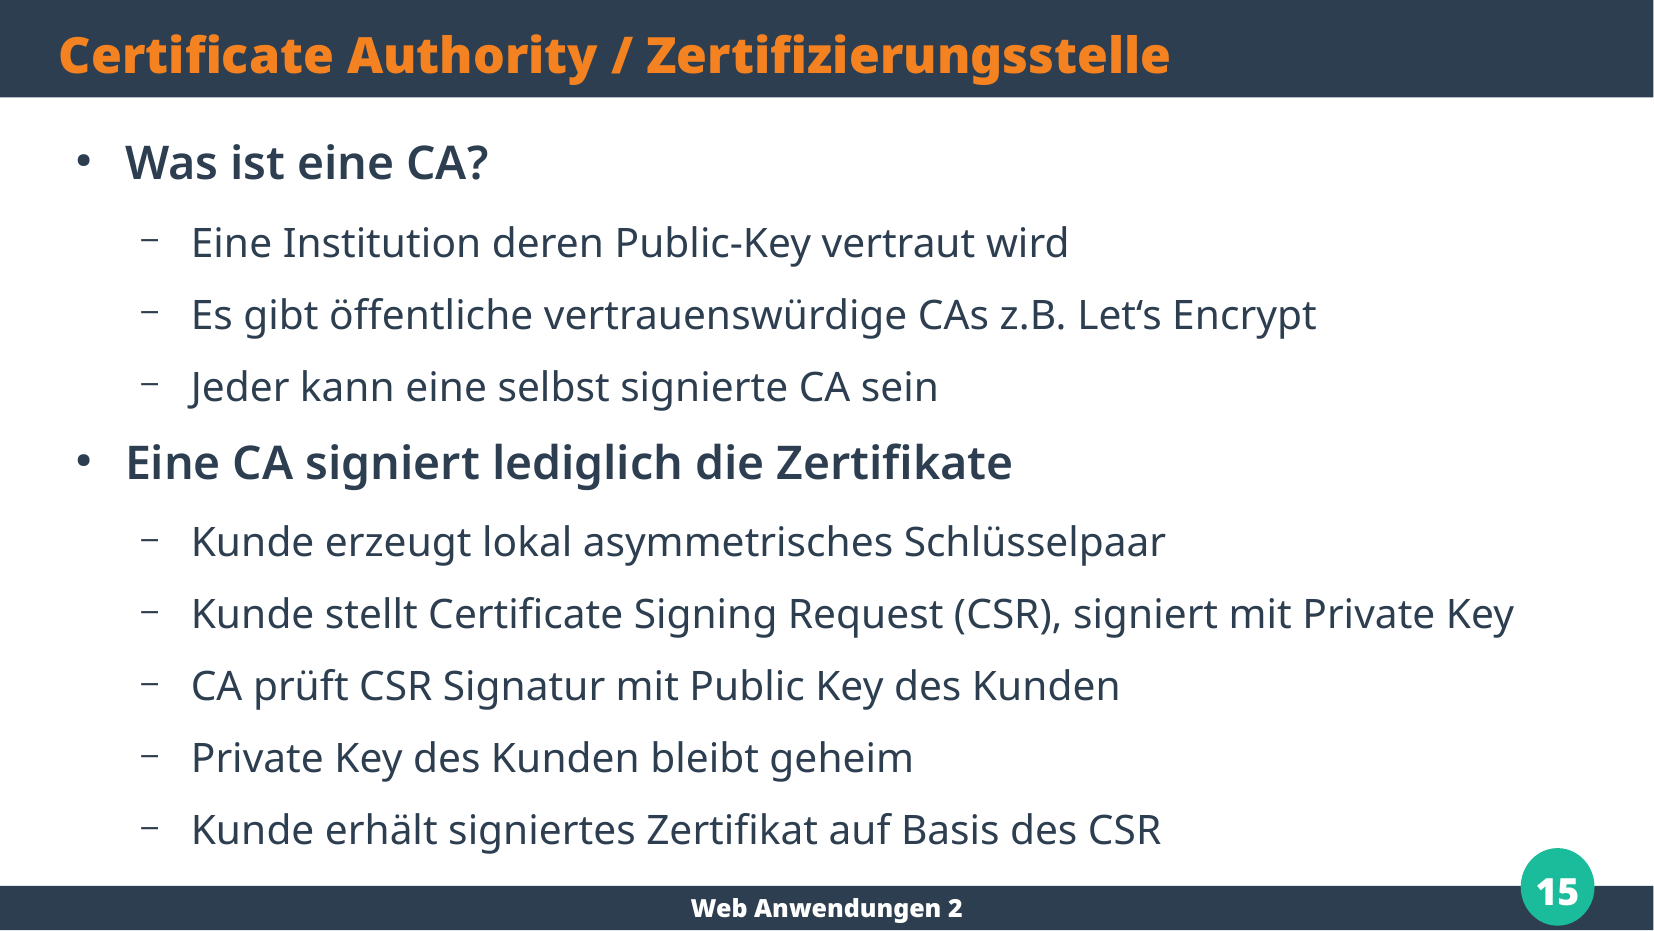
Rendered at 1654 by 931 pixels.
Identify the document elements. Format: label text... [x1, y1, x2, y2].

title Certificate Authority / Zertifizierungsstelle [59, 8, 1595, 89]
list Was ist eine CA? Eine Institution deren Public-Key vertraut wird Es gibt öffentliche vertrauenswürdige CAs z.B. Let‘s Encrypt Jeder kann eine selbst signierte CA sein Eine CA signiert lediglich die Zertifikate Kunde erzeugt lokal asymmetrisches Schlüsselpaar Kunde stellt Certificate Signing Request (CSR), signiert mit Private Key CA prüft CSR Signatur mit Public Key des Kunden Private Key des Kunden bleibt geheim Kunde erhält signiertes Zertifikat auf Basis des CSR [59, 129, 1595, 864]
